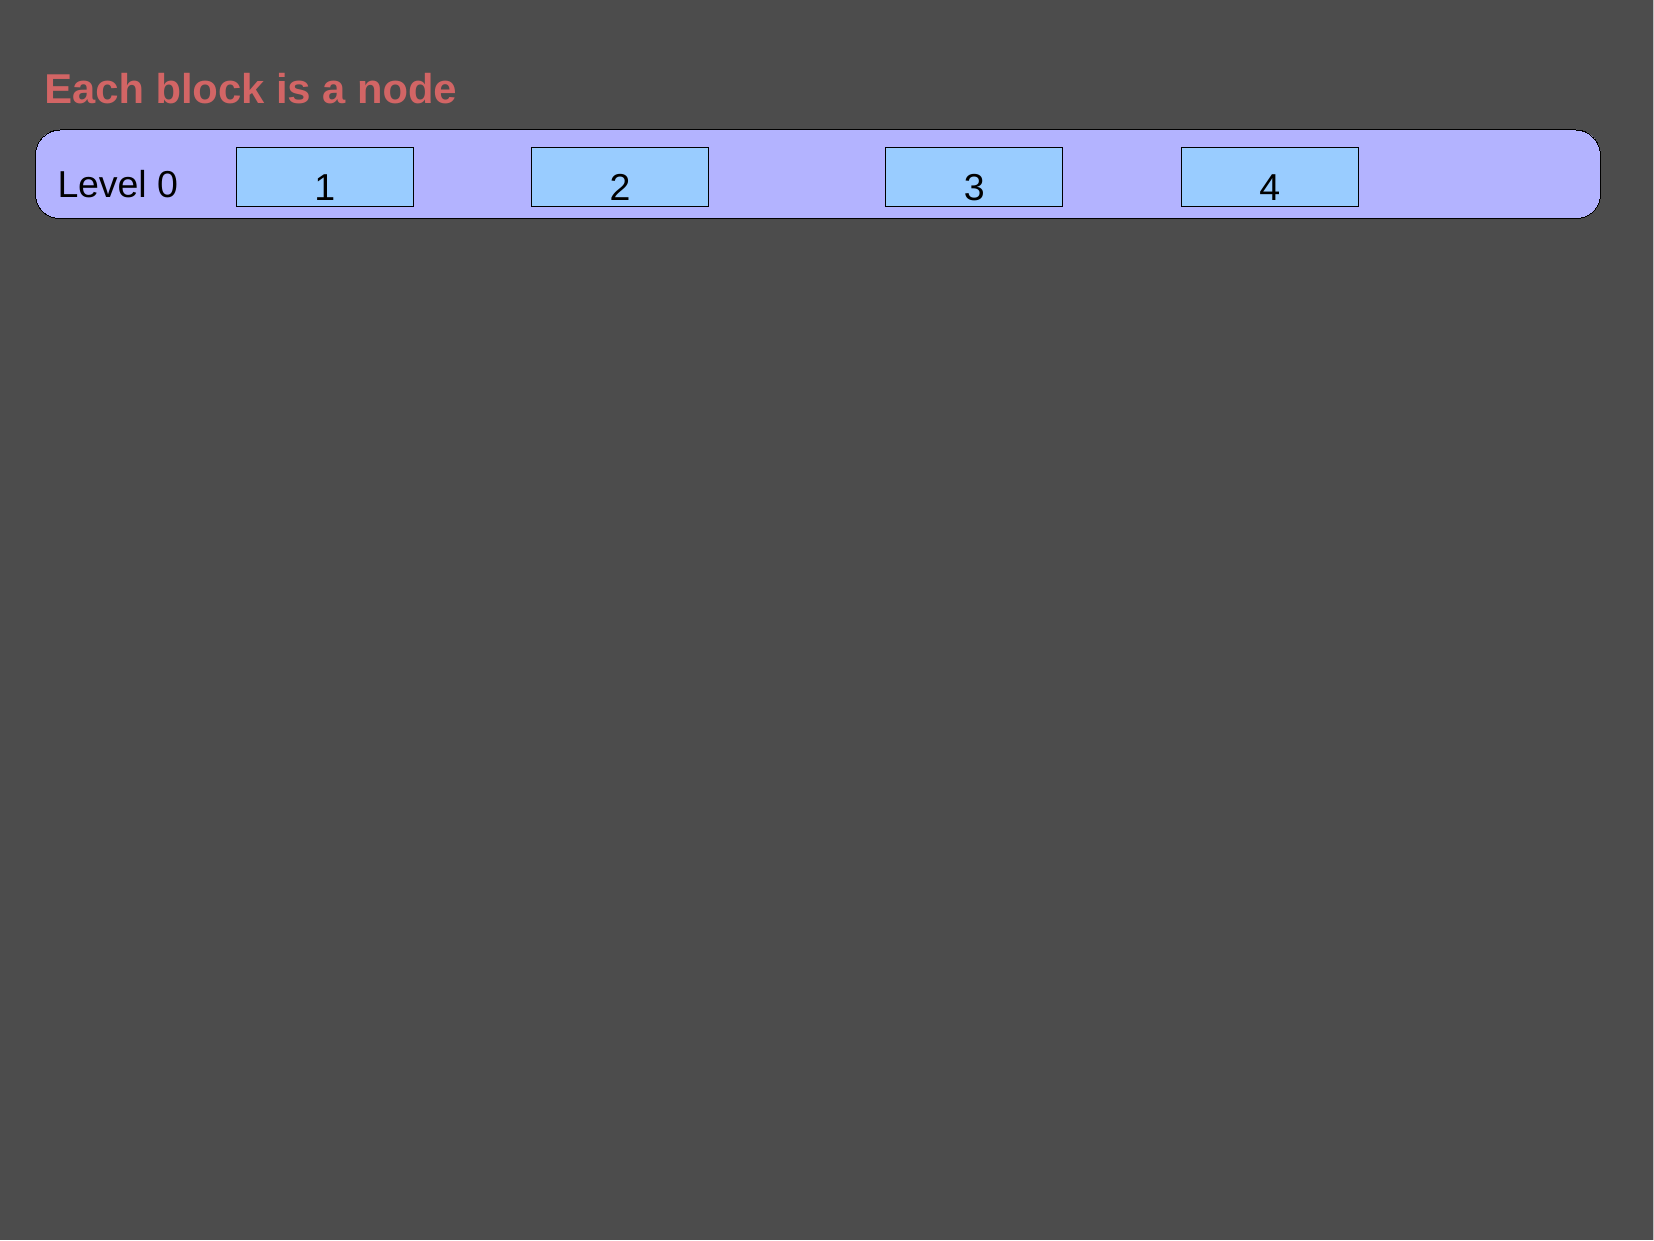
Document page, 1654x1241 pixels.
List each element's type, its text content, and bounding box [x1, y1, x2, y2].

text_box Level 0 [35, 129, 1601, 219]
text_box 4 [1181, 147, 1359, 207]
text_box Each block is a node [29, 35, 1595, 98]
text_box 3 [885, 147, 1063, 207]
text_box 1 [236, 147, 414, 207]
text_box 2 [531, 147, 709, 207]
